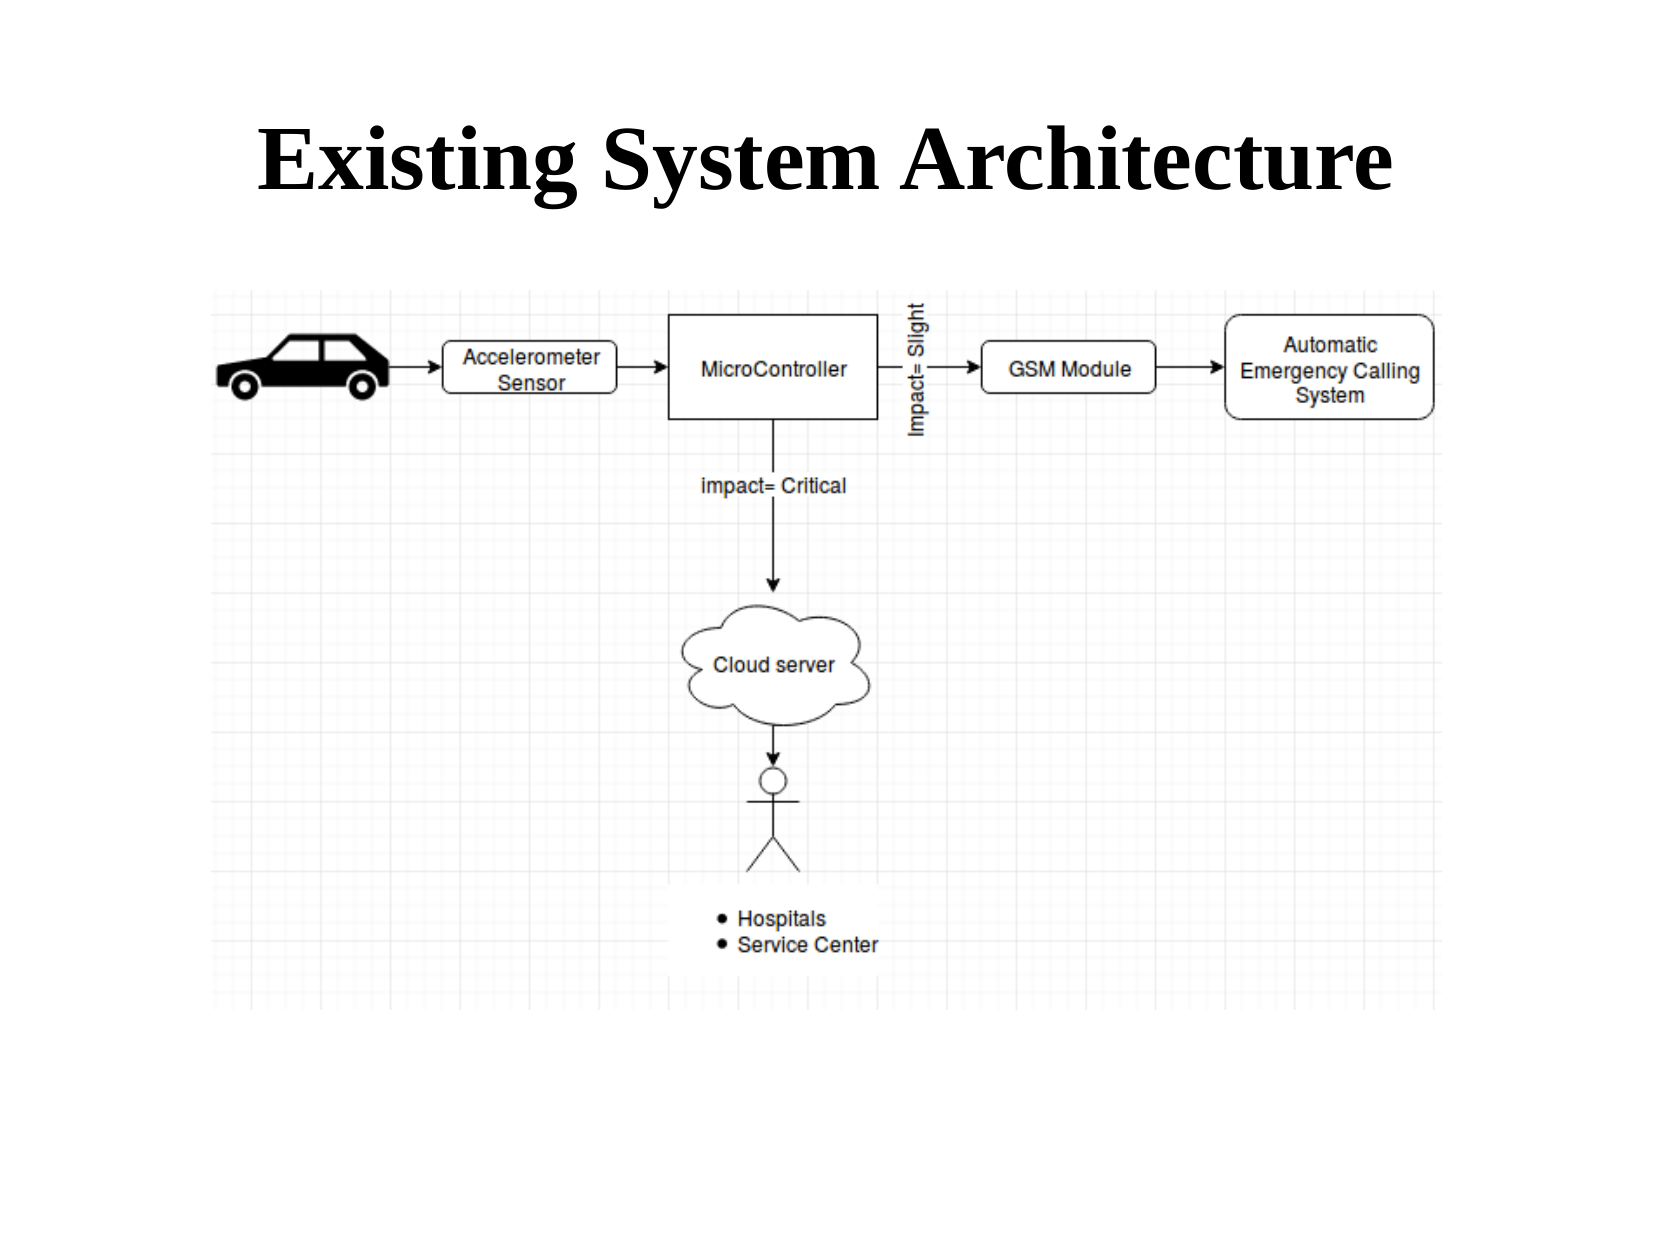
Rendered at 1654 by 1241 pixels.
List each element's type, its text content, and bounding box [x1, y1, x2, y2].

picture [211, 290, 1442, 1010]
text_box Existing System Architecture [82, 49, 1571, 257]
